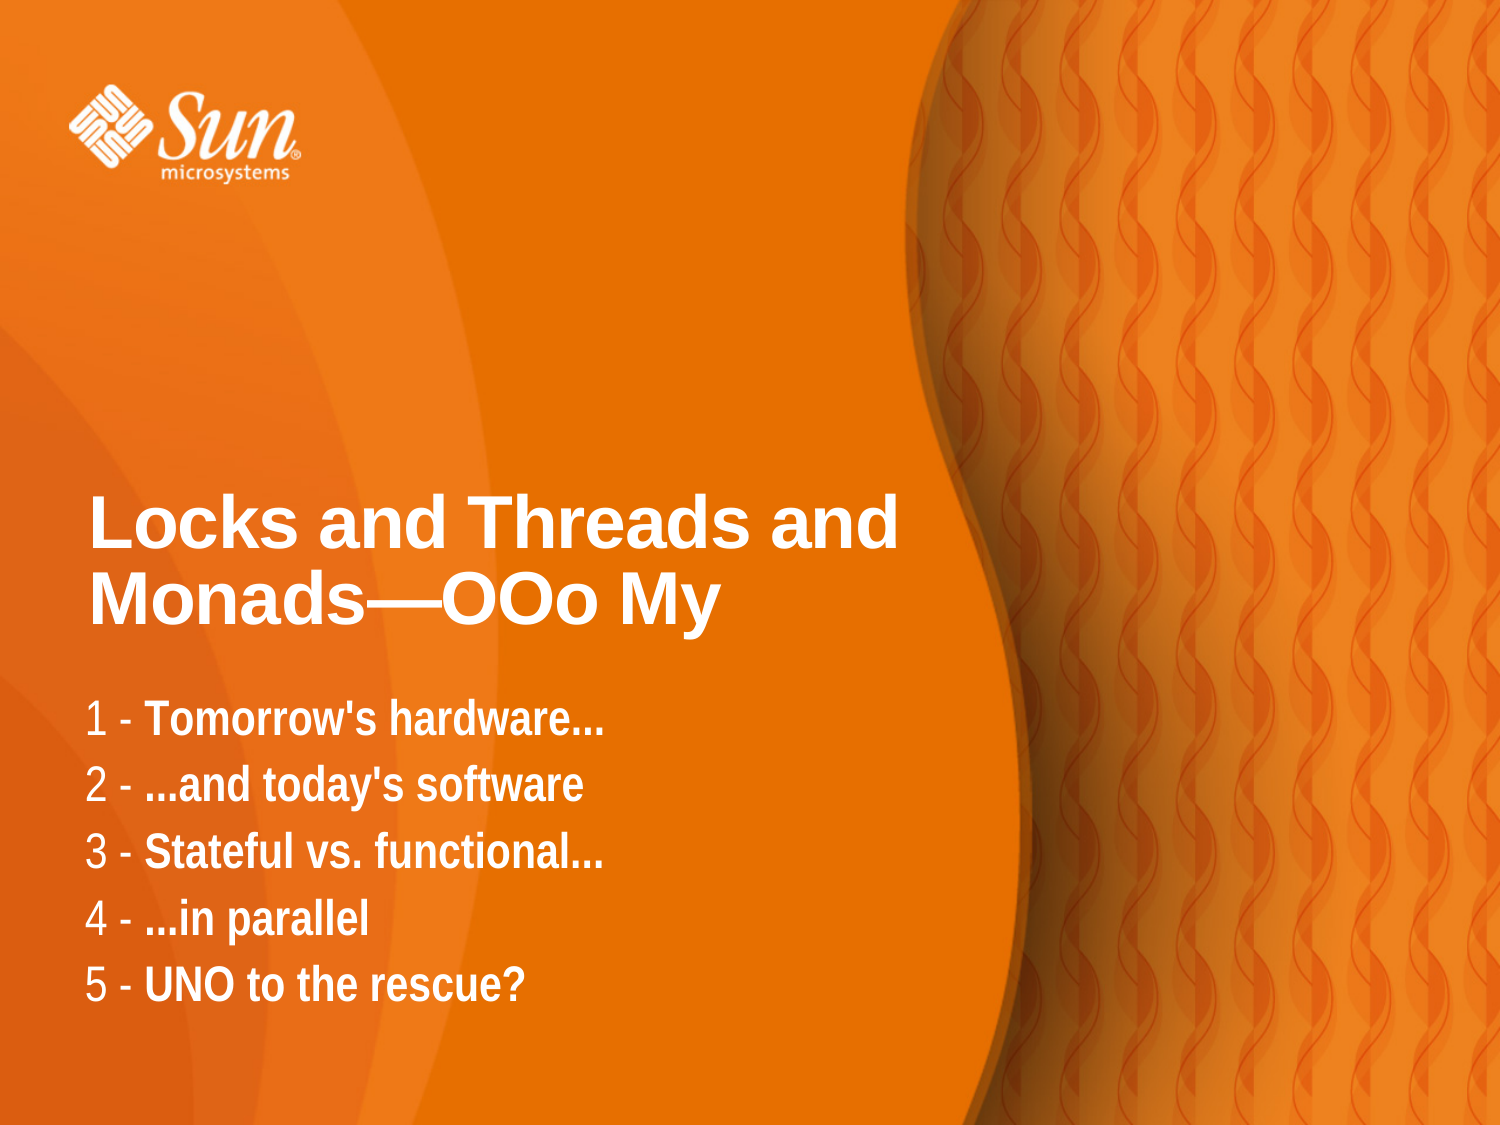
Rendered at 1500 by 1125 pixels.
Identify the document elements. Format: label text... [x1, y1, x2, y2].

picture [0, 0, 1500, 1125]
list 1 - Tomorrow's hardware... 2 - ...and today's software 3 - Stateful vs. functional... 4 - ...in parallel 5 - UNO to the rescue? [84, 696, 1085, 1059]
title Locks and Threads and Monads—OOo My [88, 422, 908, 640]
